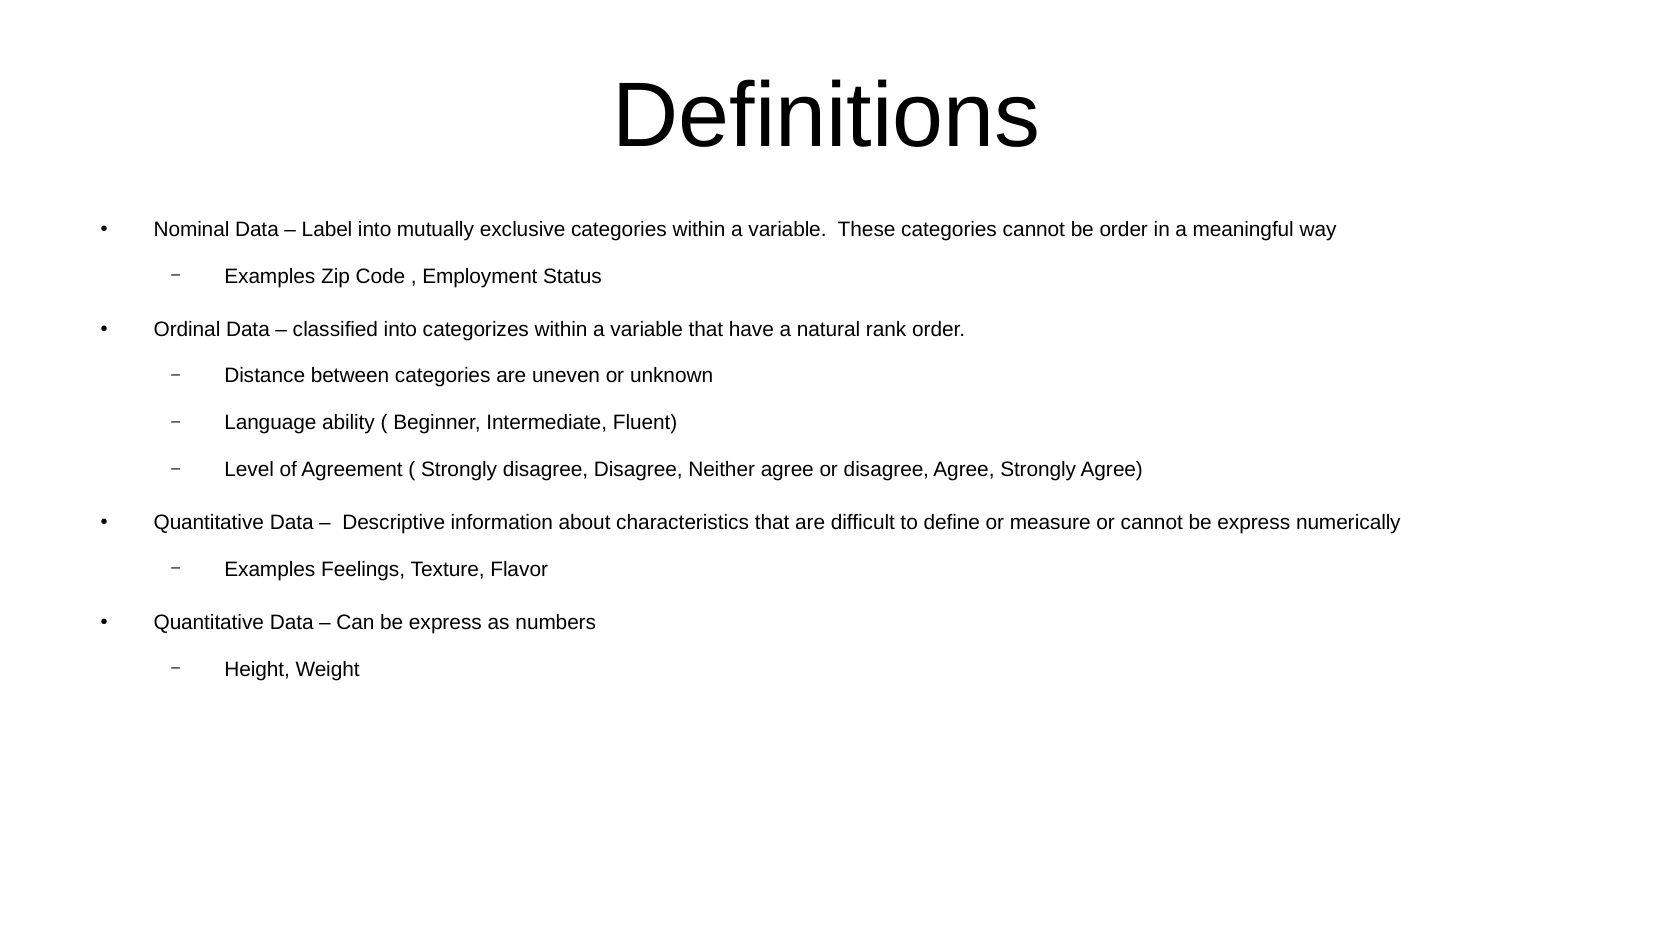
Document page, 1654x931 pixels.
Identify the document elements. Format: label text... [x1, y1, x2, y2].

title Definitions [82, 37, 1571, 193]
list Nominal Data – Label into mutually exclusive categories within a variable. These categories cannot be order in a meaningful way Examples Zip Code , Employment Status Ordinal Data – classified into categorizes within a variable that have a natural rank order. Distance between categories are uneven or unknown Language ability ( Beginner, Intermediate, Fluent) Level of Agreement ( Strongly disagree, Disagree, Neither agree or disagree, Agree, Strongly Agree) Quantitative Data – Descriptive information about characteristics that are difficult to define or measure or cannot be express numerically Examples Feelings, Texture, Flavor Quantitative Data – Can be express as numbers Height, Weight [82, 217, 1571, 758]
